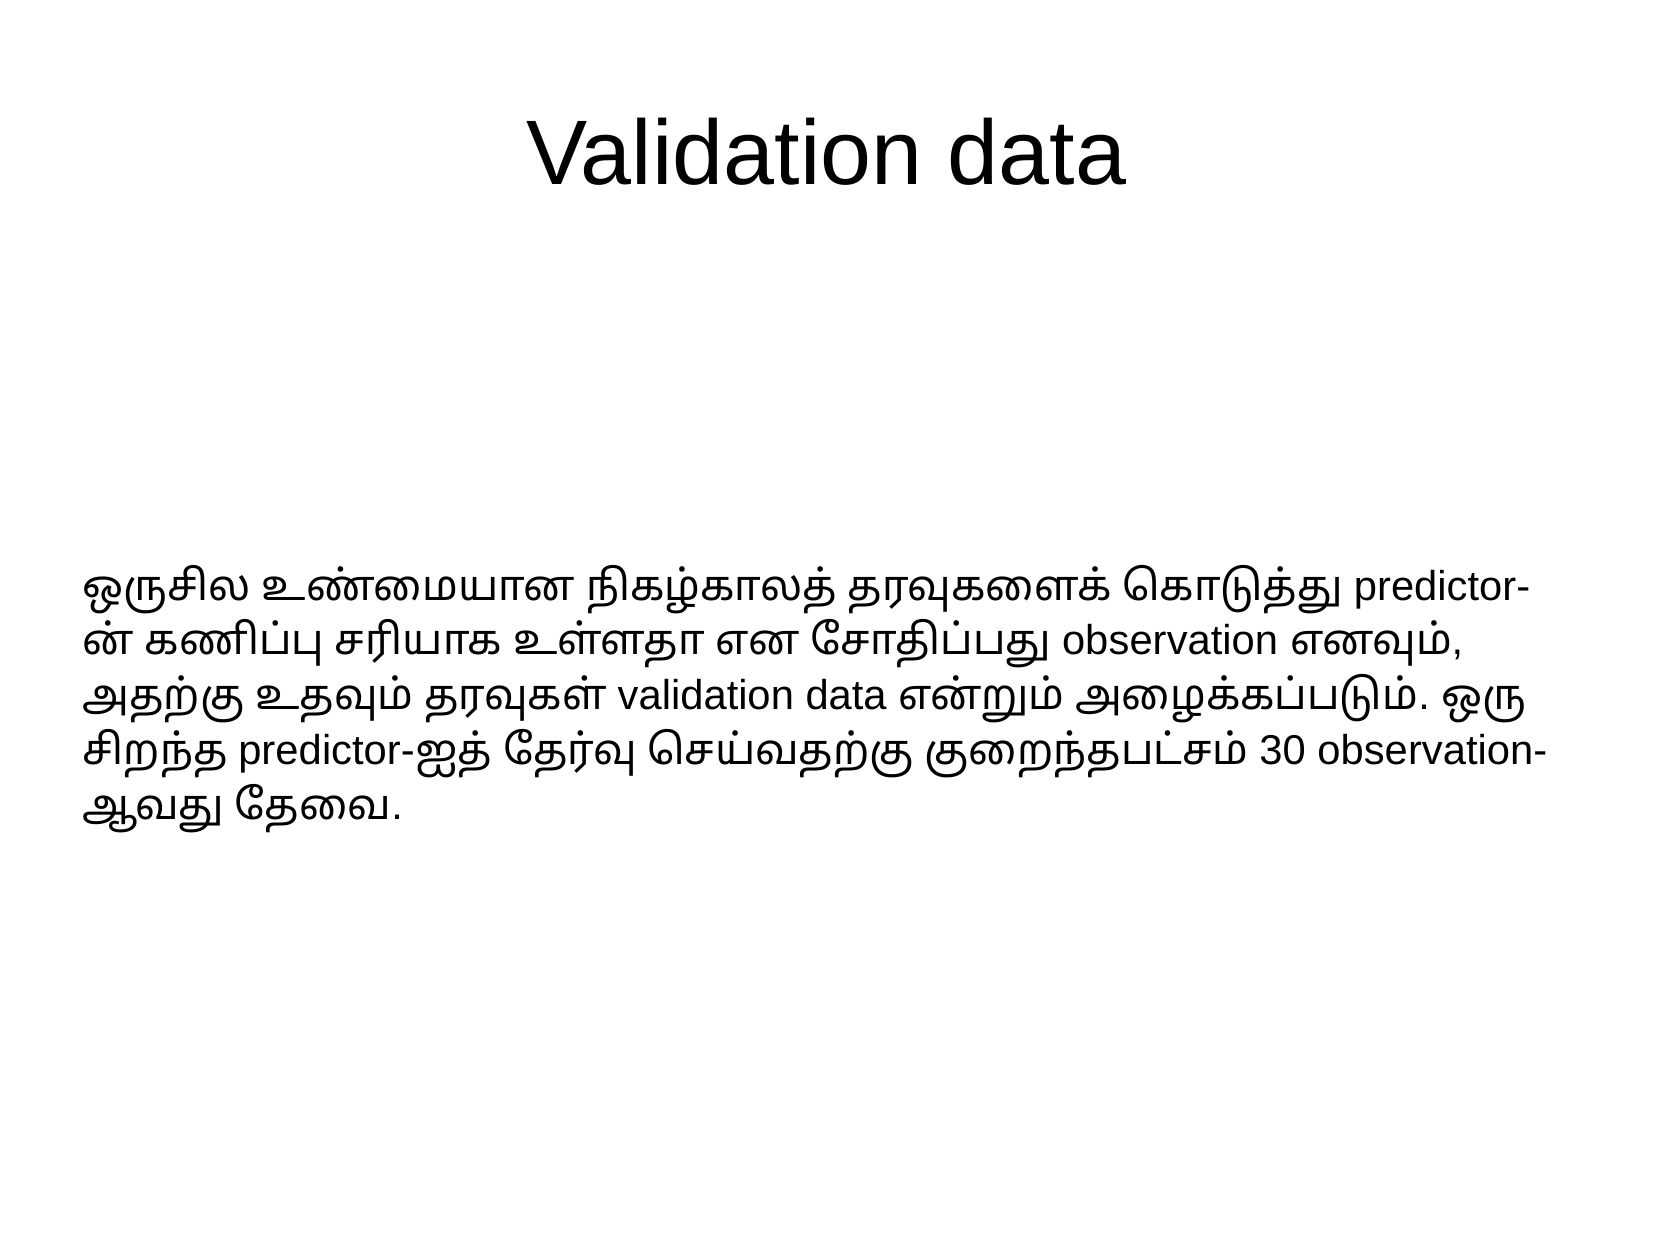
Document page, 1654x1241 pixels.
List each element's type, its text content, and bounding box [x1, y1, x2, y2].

title Validation data [82, 49, 1571, 257]
subtitle ஒருசில உண்மையான நிகழ்காலத் தரவுகளைக் கொடுத்து predictor-ன் கணிப்பு சரியாக உள்ளதா என சோதிப்பது observation எனவும், அதற்கு உதவும் தரவுகள் validation data என்றும் அழைக்கப்படும். ஒரு சிறந்த predictor-ஐத் தேர்வு செய்வதற்கு குறைந்தபட்சம் 30 observation-ஆவது தேவை. [82, 290, 1571, 1109]
